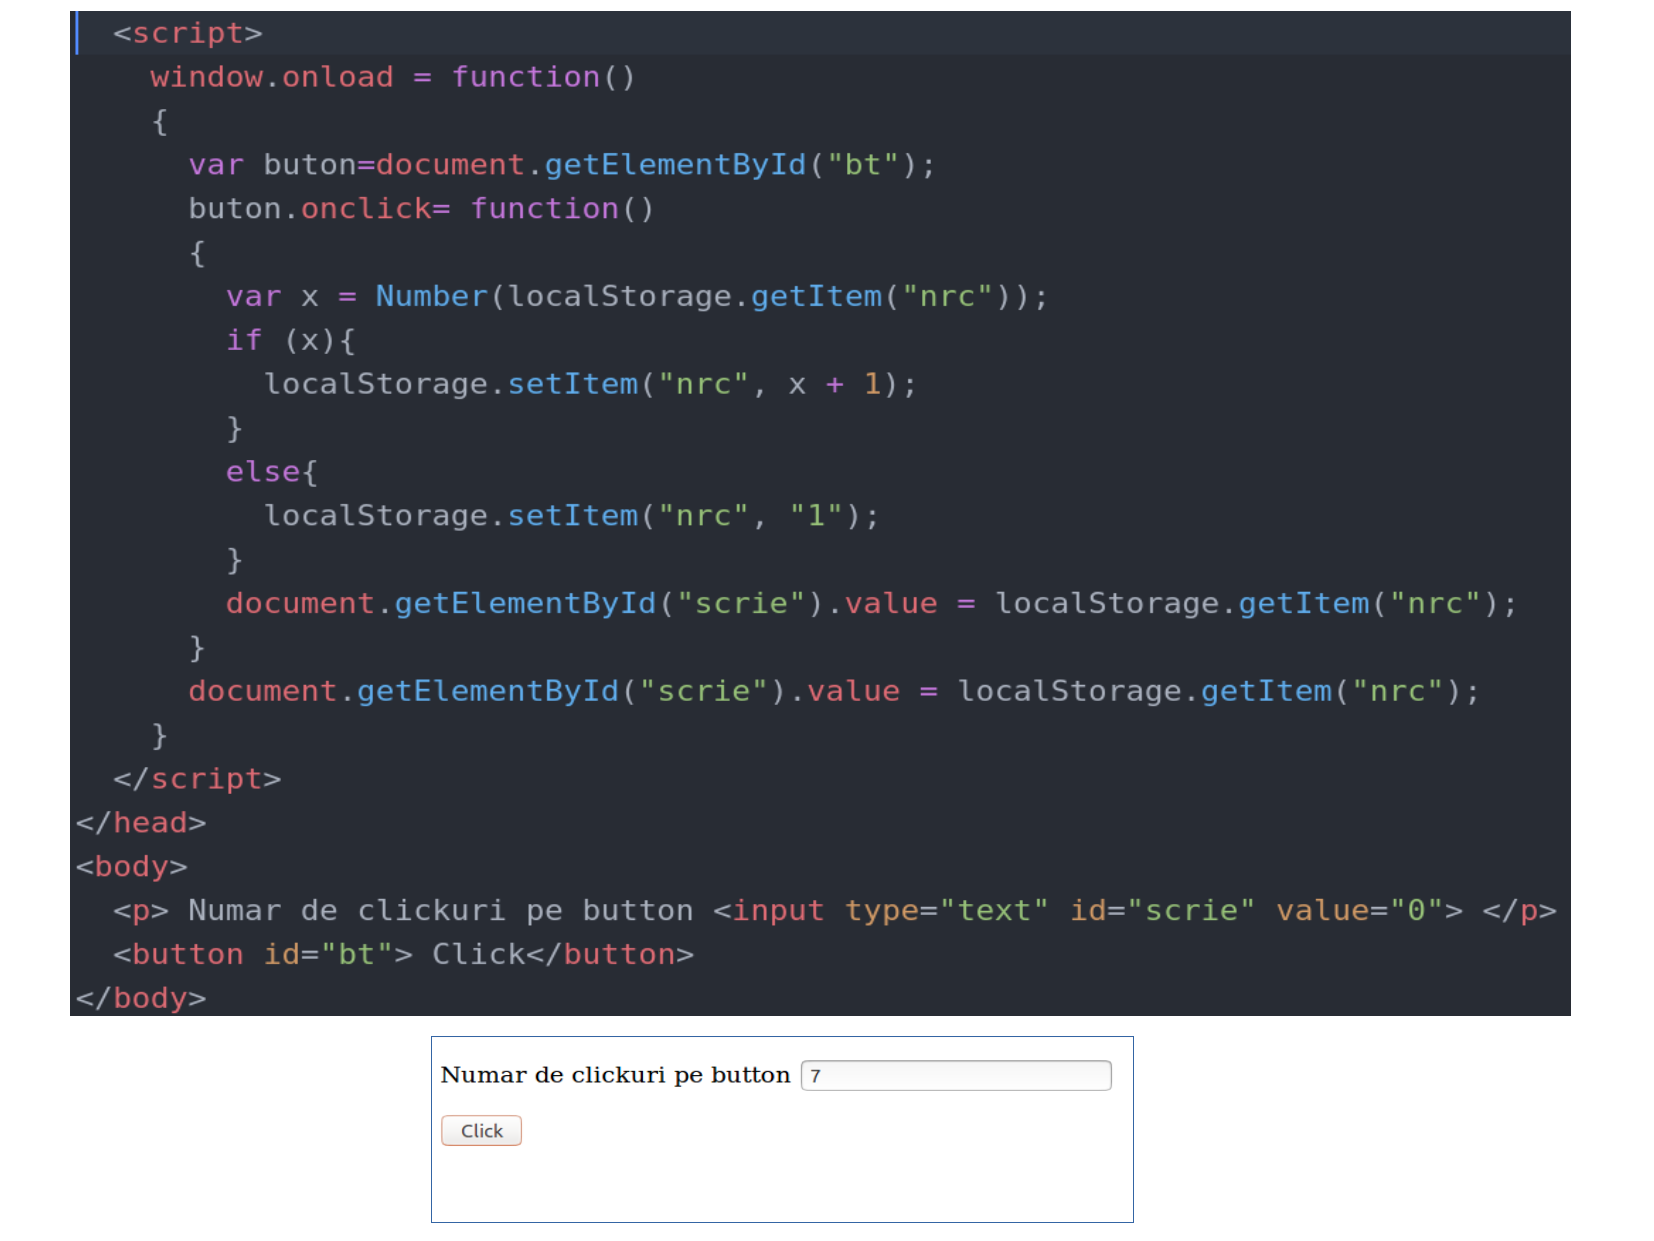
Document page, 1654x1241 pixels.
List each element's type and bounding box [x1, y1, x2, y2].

picture [70, 11, 1571, 1016]
picture [431, 1036, 1134, 1223]
